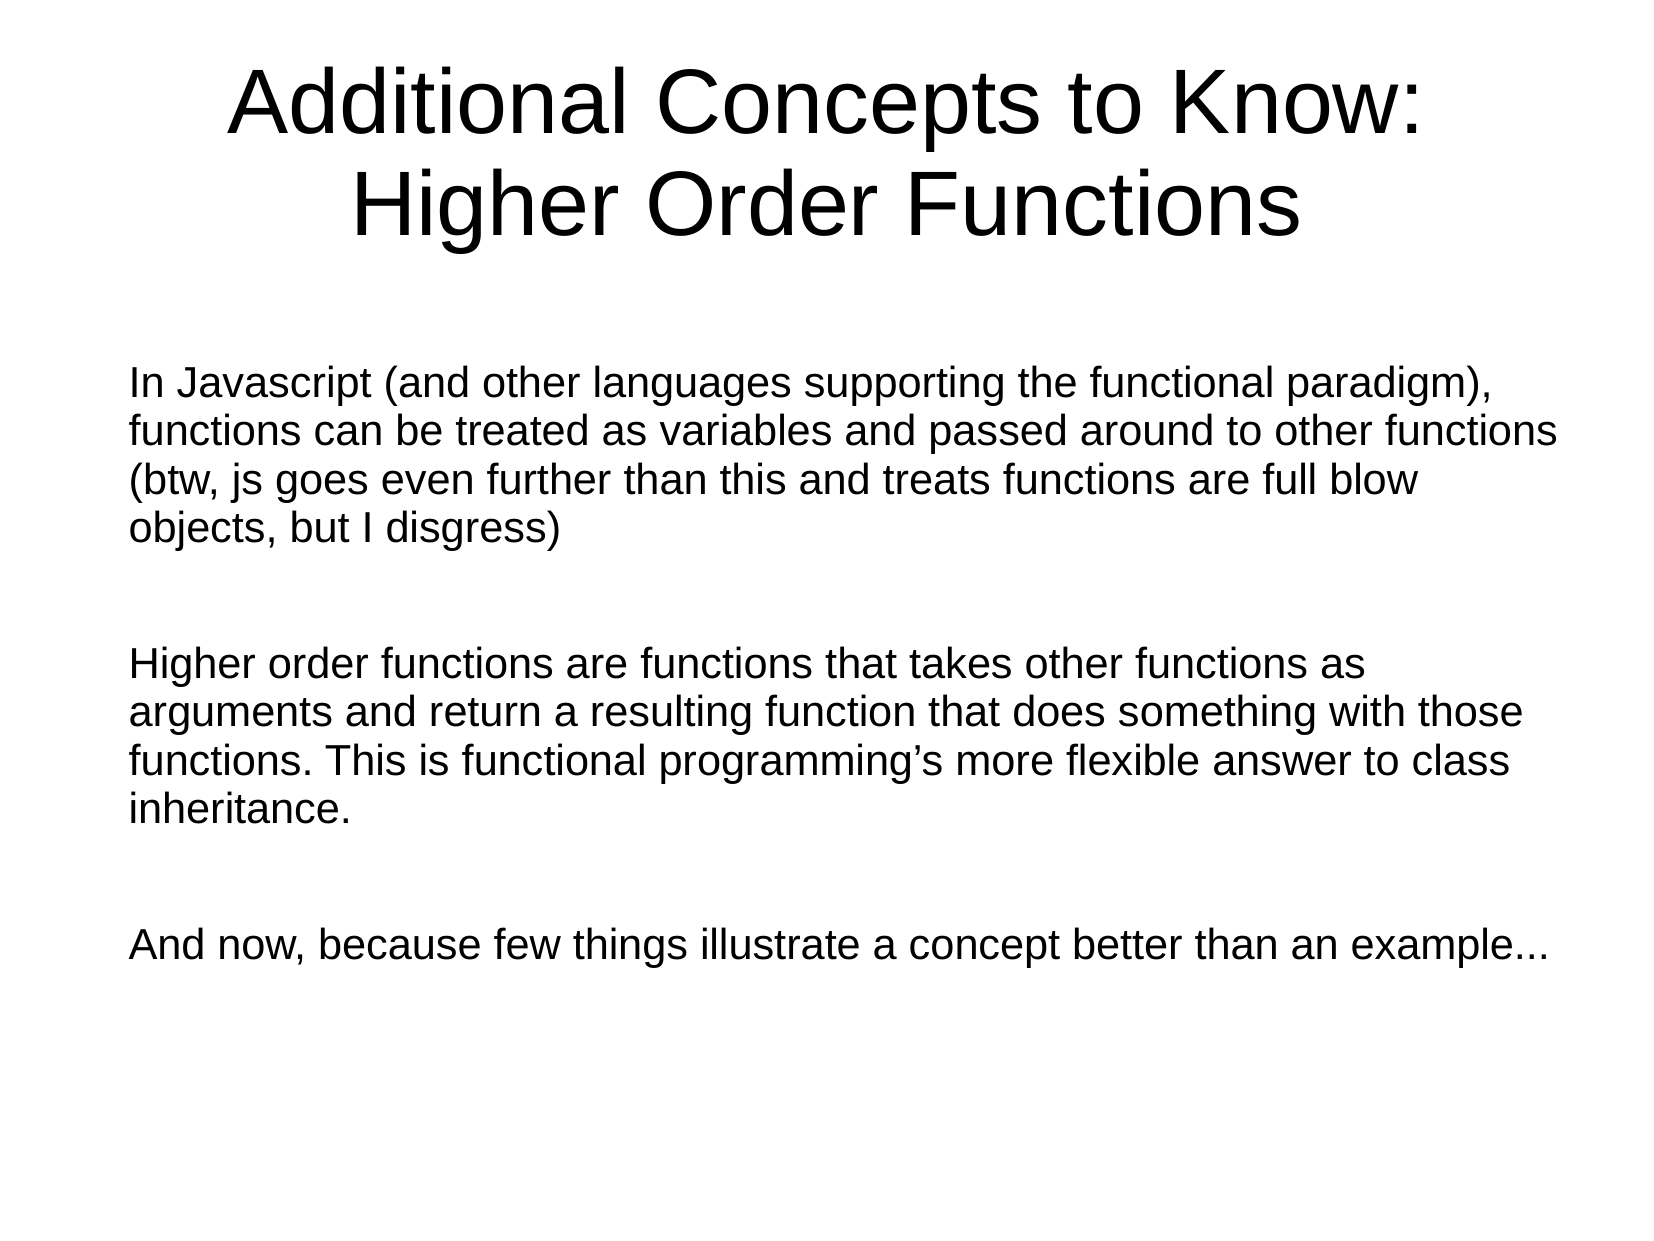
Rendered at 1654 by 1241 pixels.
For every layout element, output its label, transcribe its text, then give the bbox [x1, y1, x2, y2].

title Additional Concepts to Know: Higher Order Functions [82, 49, 1571, 257]
list In Javascript (and other languages supporting the functional paradigm), functions can be treated as variables and passed around to other functions (btw, js goes even further than this and treats functions are full blow objects, but I disgress) Higher order functions are functions that takes other functions as arguments and return a resulting function that does something with those functions. This is functional programming’s more flexible answer to class inheritance. And now, because few things illustrate a concept better than an example... [82, 290, 1571, 1010]
